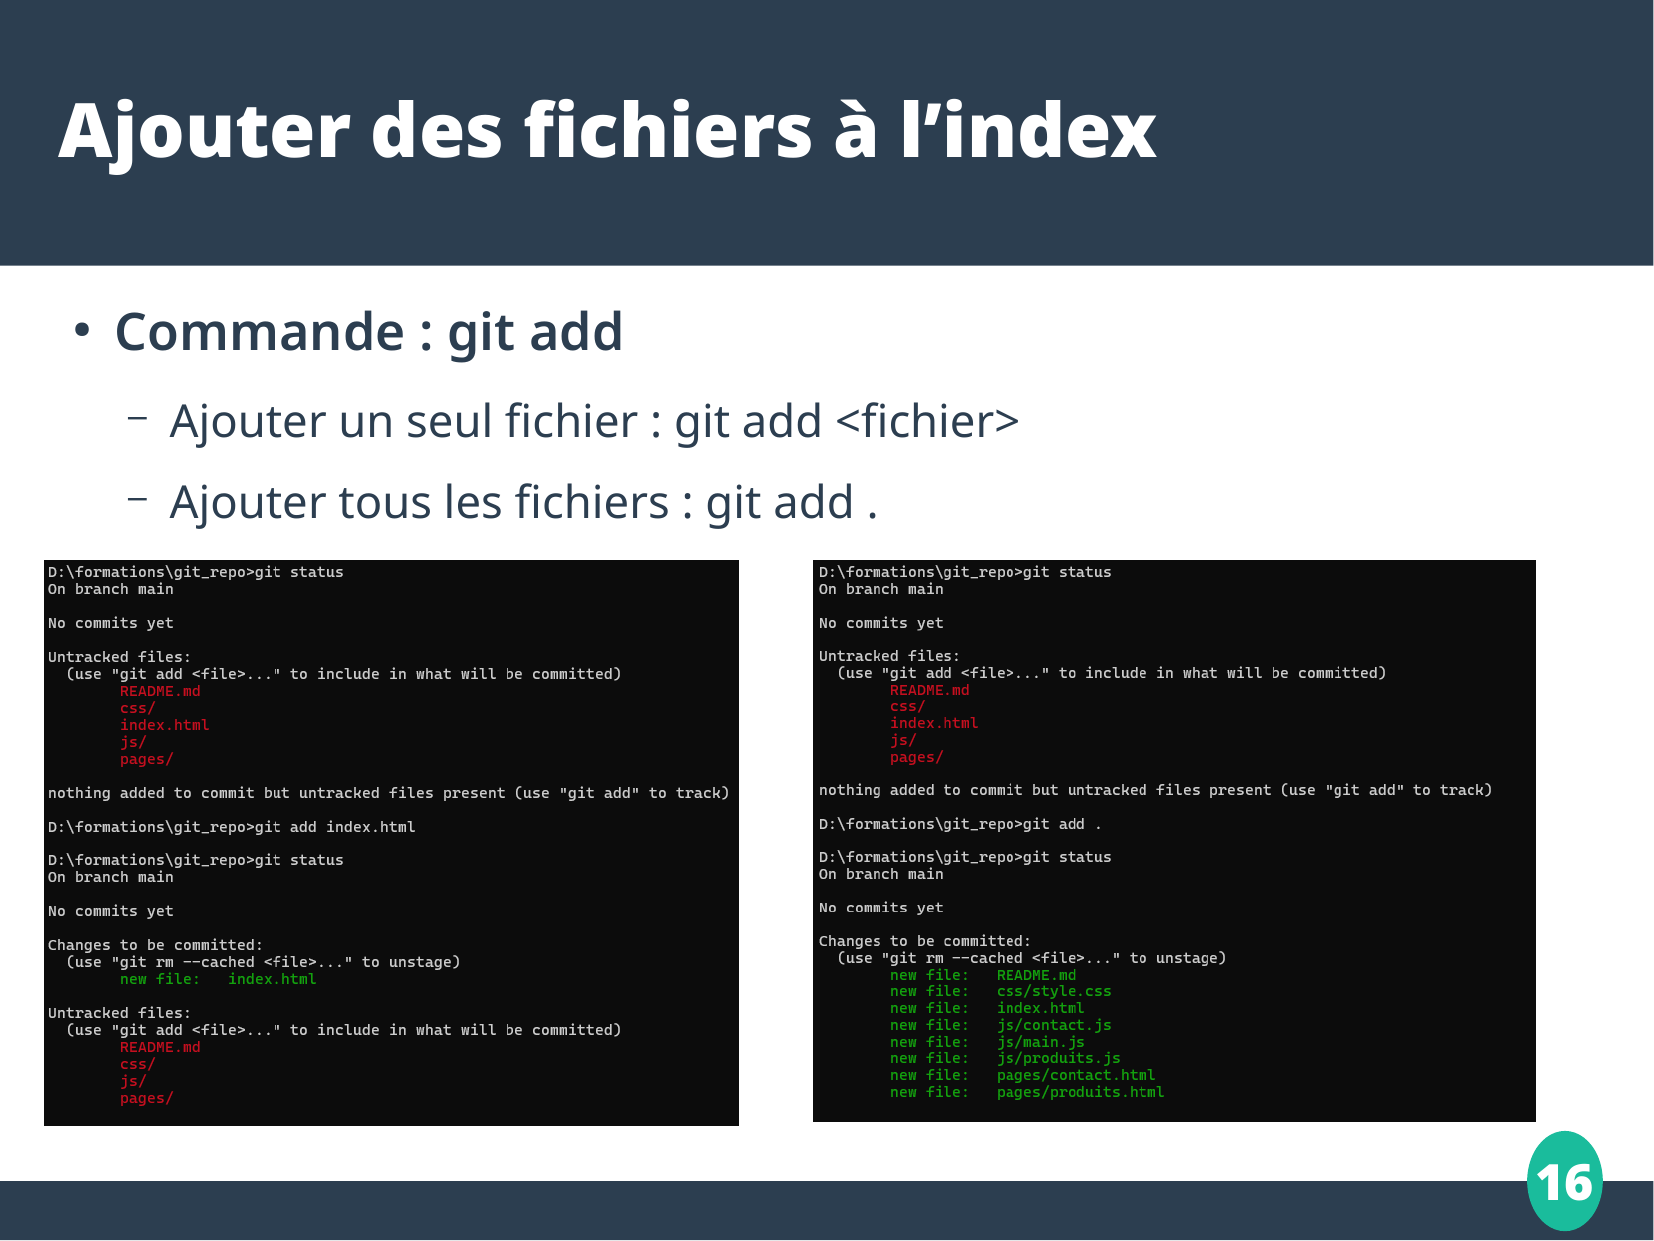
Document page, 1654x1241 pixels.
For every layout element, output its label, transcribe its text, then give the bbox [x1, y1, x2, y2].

picture [44, 560, 739, 1126]
title Ajouter des fichiers à l’index [59, 49, 1595, 207]
picture [813, 560, 1536, 1123]
list Commande : git add Ajouter un seul fichier : git add <fichier> Ajouter tous les fichiers : git add . [59, 295, 1595, 532]
